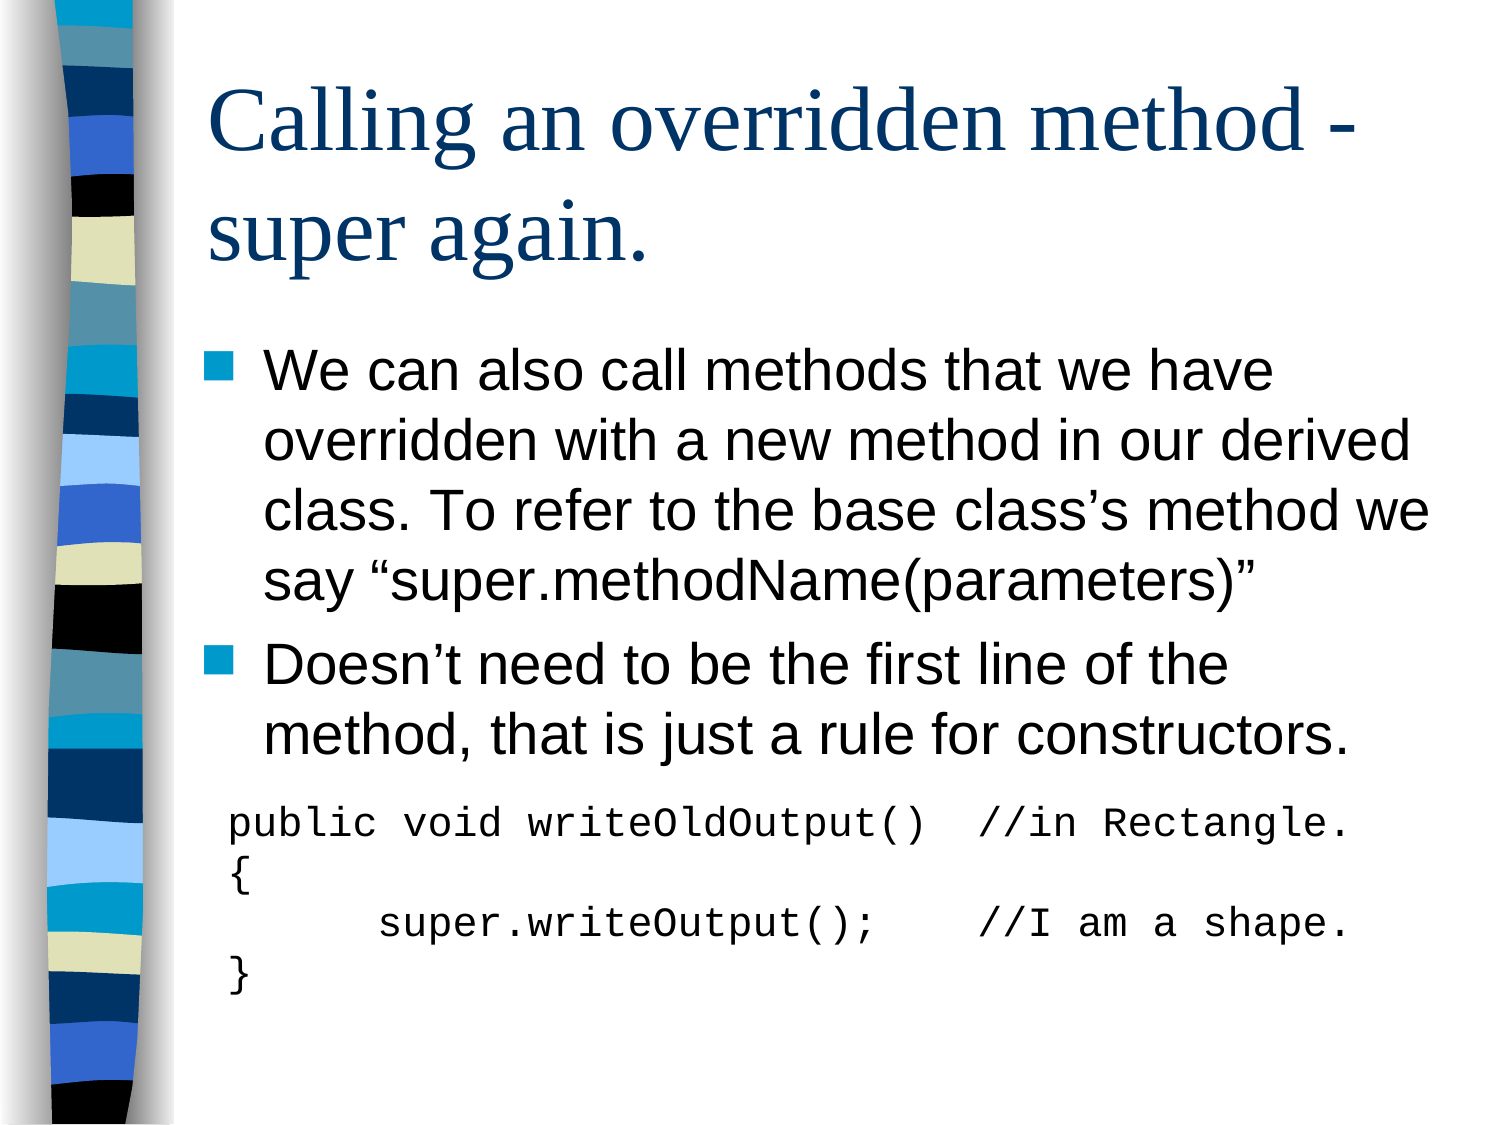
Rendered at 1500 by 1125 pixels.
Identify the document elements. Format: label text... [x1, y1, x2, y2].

list We can also call methods that we have overridden with a new method in our derived class. To refer to the base class’s method we say “super.methodName(parameters)” Doesn’t need to be the first line of the method, that is just a rule for constructors. [192, 324, 1468, 1000]
text_box public void writeOldOutput() //in Rectangle. { super.writeOutput(); //I am a shape. } [212, 787, 1368, 1003]
title Calling an overridden method -super again. [192, 74, 1468, 263]
